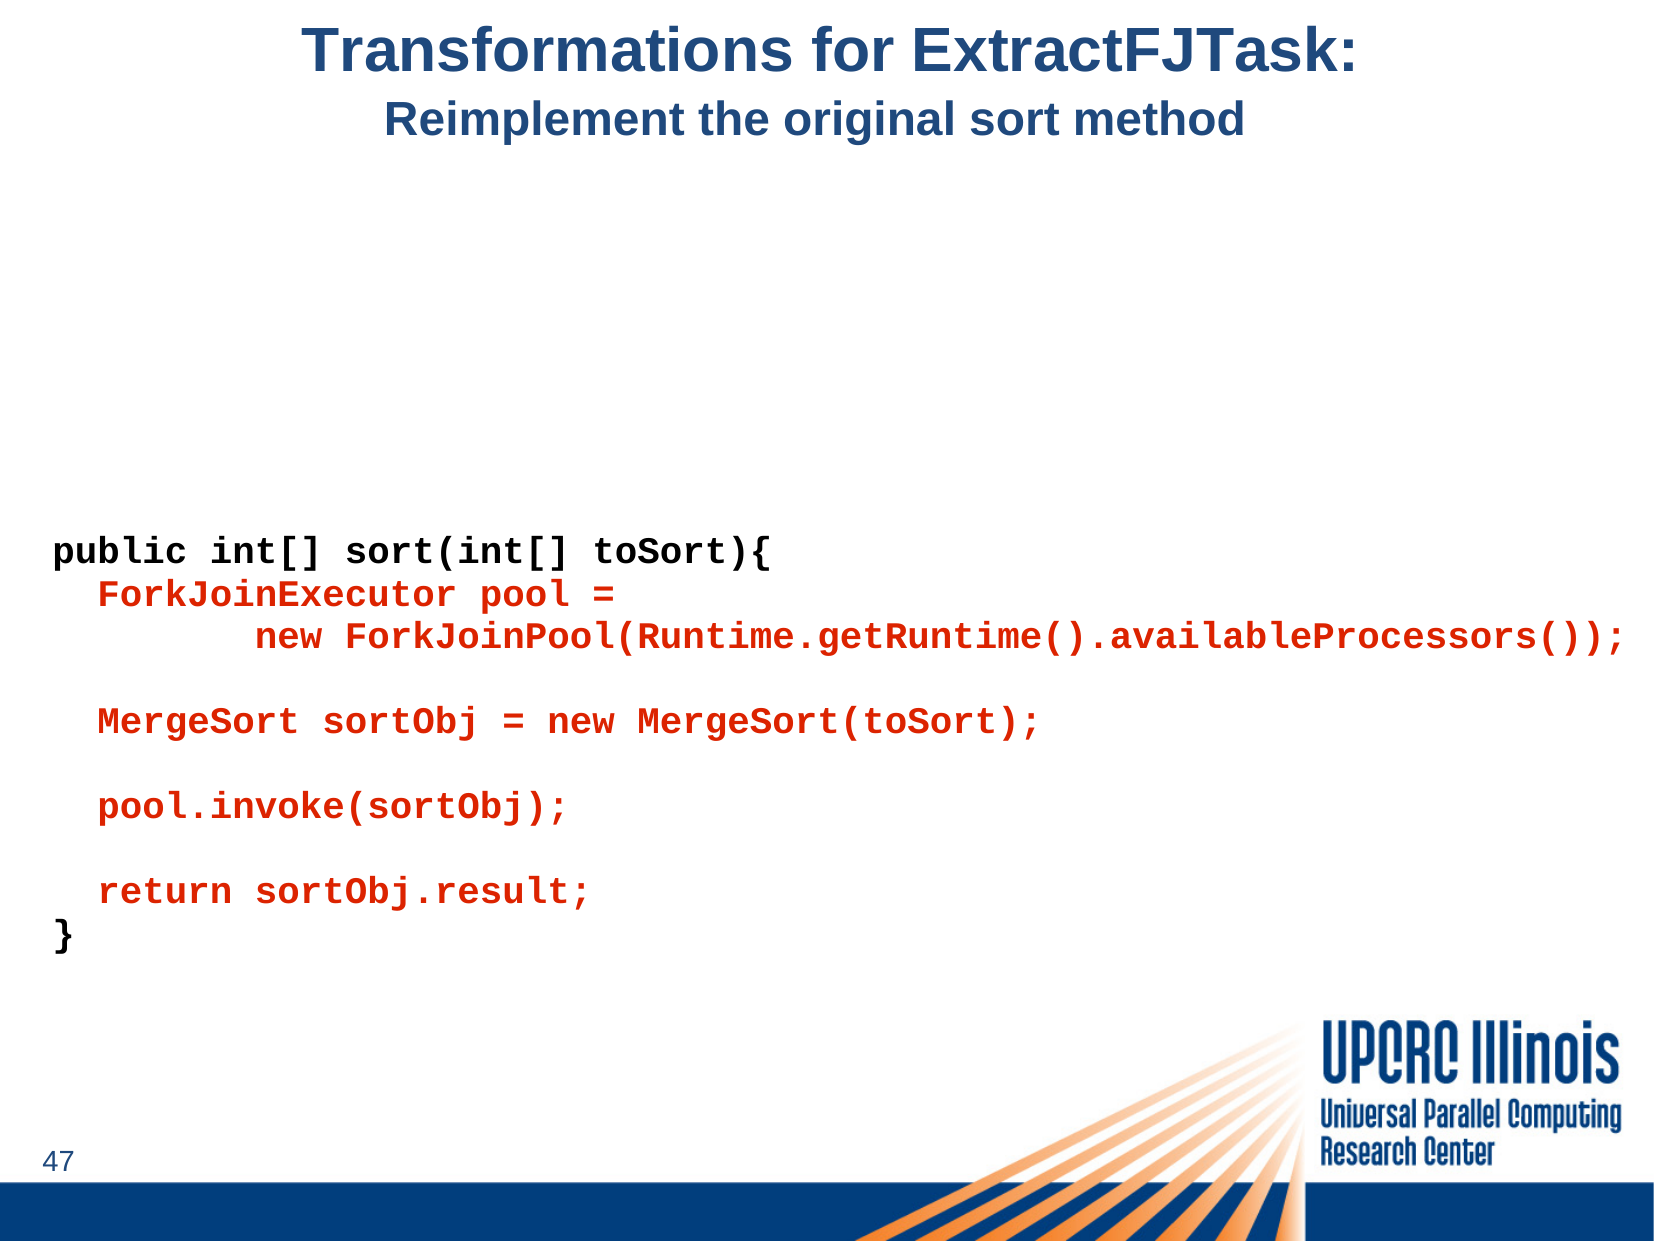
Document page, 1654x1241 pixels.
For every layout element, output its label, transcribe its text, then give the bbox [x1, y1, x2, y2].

picture [0, 1005, 1654, 1241]
text_box public int[] sort(int[] toSort){ ForkJoinExecutor pool = new ForkJoinPool(Runtime.getRuntime().availableProcessors()); MergeSort sortObj = new MergeSort(toSort); pool.invoke(sortObj); return sortObj.result; } [37, 525, 1654, 966]
title Transformations for ExtractFJTask: Reimplement the original sort method [86, 0, 1576, 188]
